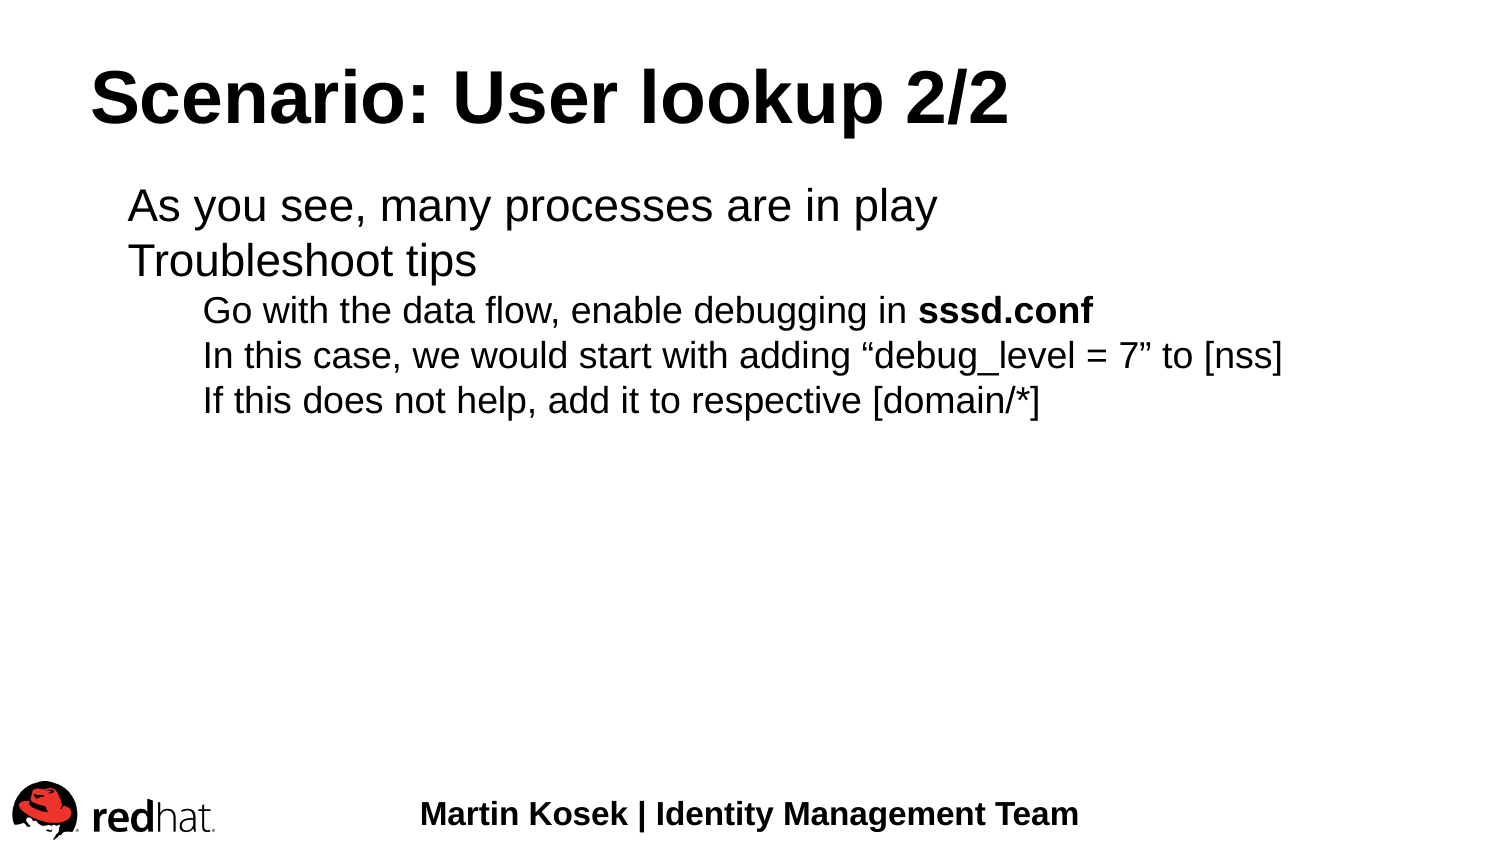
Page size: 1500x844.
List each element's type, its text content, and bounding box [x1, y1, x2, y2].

title Scenario: User lookup 2/2 [75, 12, 1425, 154]
picture [12, 781, 215, 844]
list As you see, many processes are in play Troubleshoot tips Go with the data flow, enable debugging in sssd.conf In this case, we would start with adding “debug_level = 7” to [nss] If this does not help, add it to respective [domain/*] [75, 160, 1425, 780]
